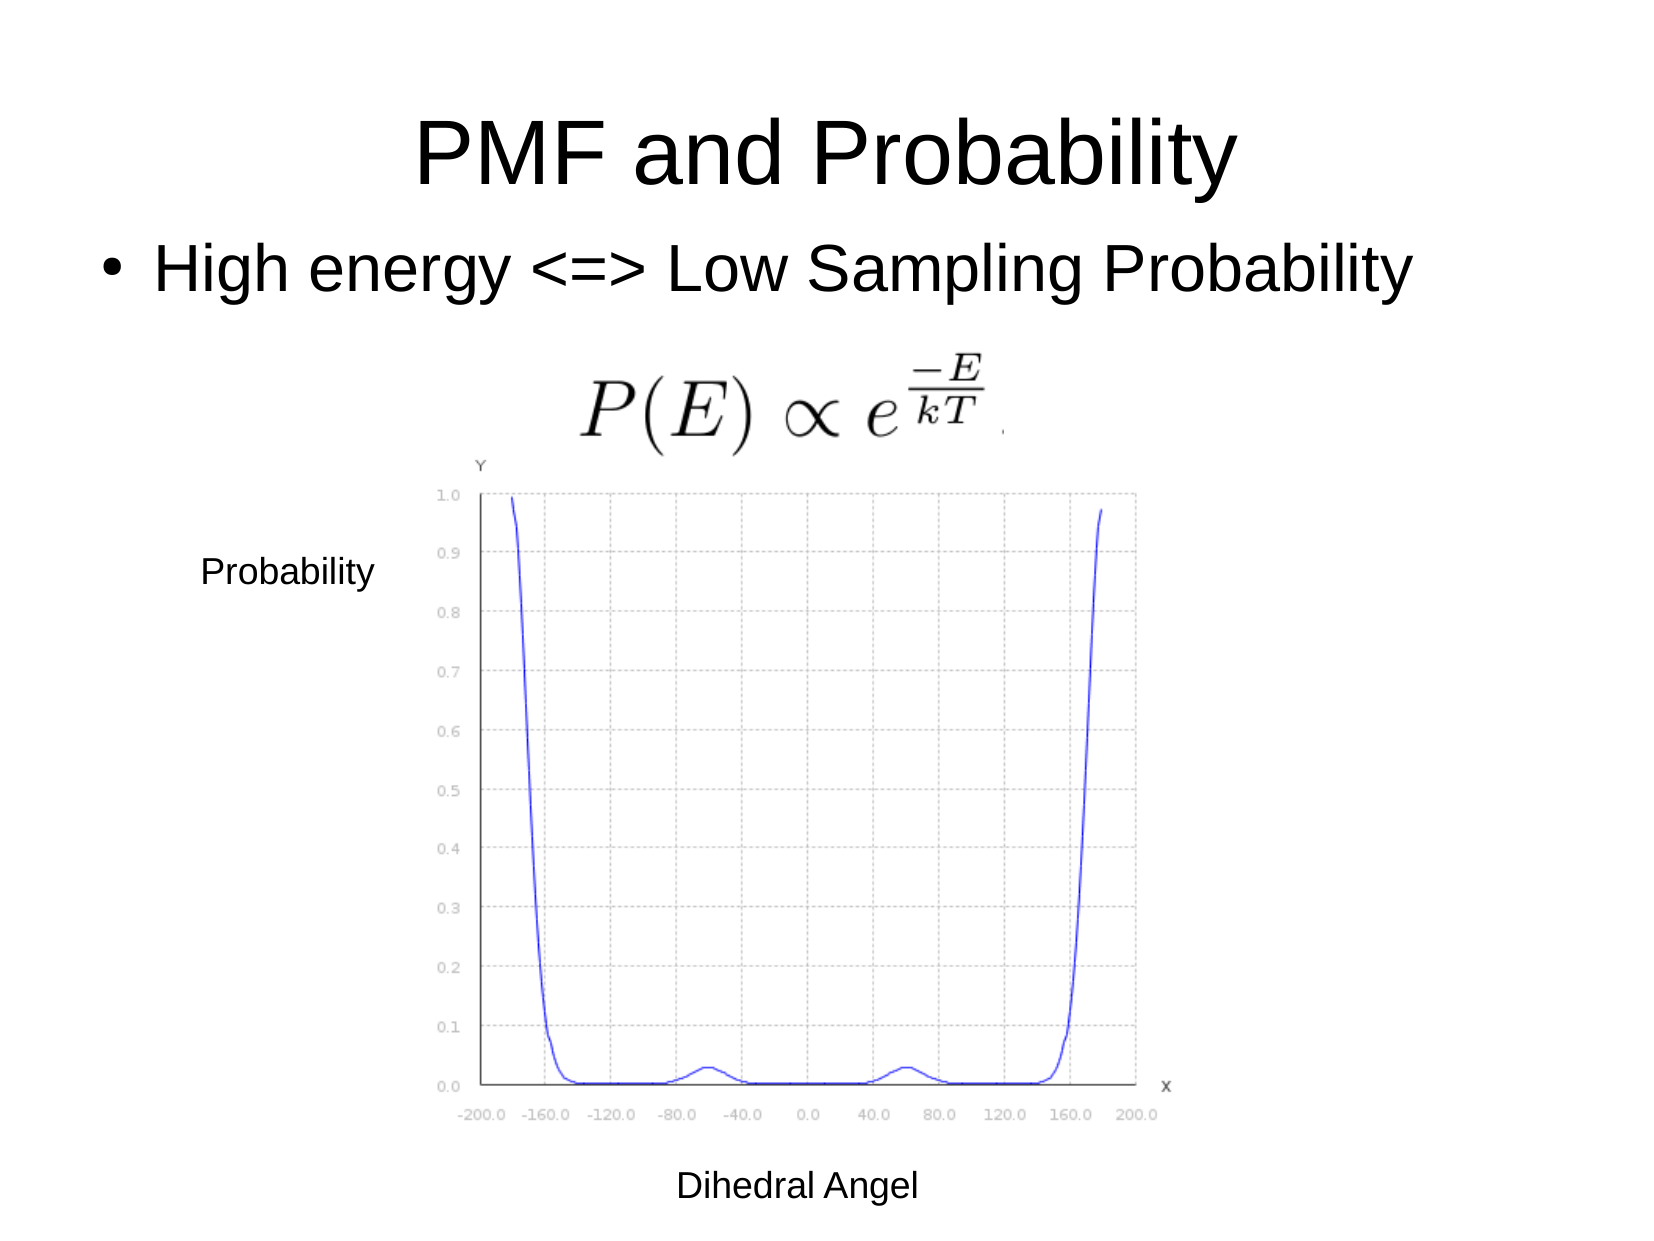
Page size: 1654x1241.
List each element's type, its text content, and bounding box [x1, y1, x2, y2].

list High energy <=> Low Sampling Probability [82, 231, 1538, 951]
text_box Probability [185, 543, 390, 601]
picture [341, 951, 1276, 1212]
text_box Dihedral Angel [661, 1157, 935, 1215]
picture [558, 335, 1004, 485]
title PMF and Probability [82, 49, 1571, 257]
